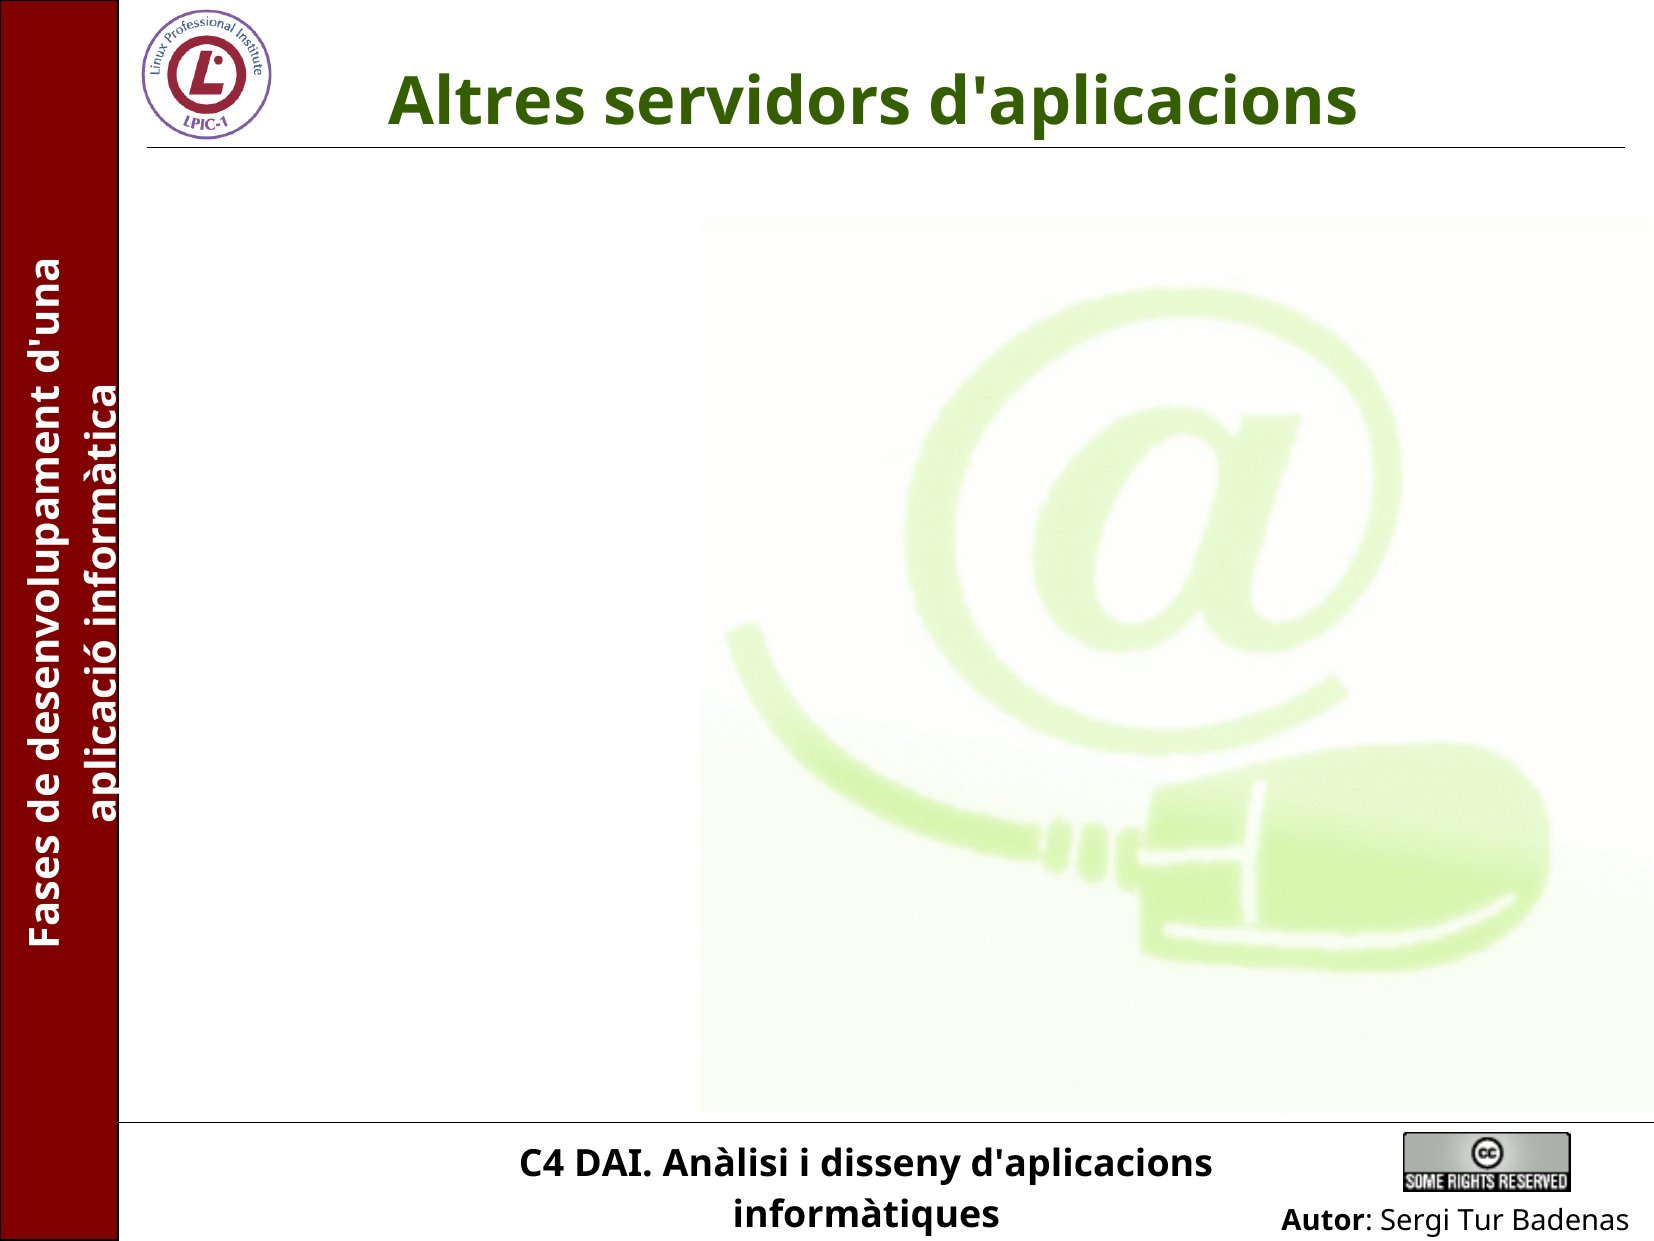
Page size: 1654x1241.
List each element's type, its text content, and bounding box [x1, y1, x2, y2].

picture [700, 217, 1654, 1113]
picture [1403, 1132, 1571, 1192]
picture [135, 5, 277, 55]
title Altres servidors d'aplicacions [129, 55, 1619, 142]
